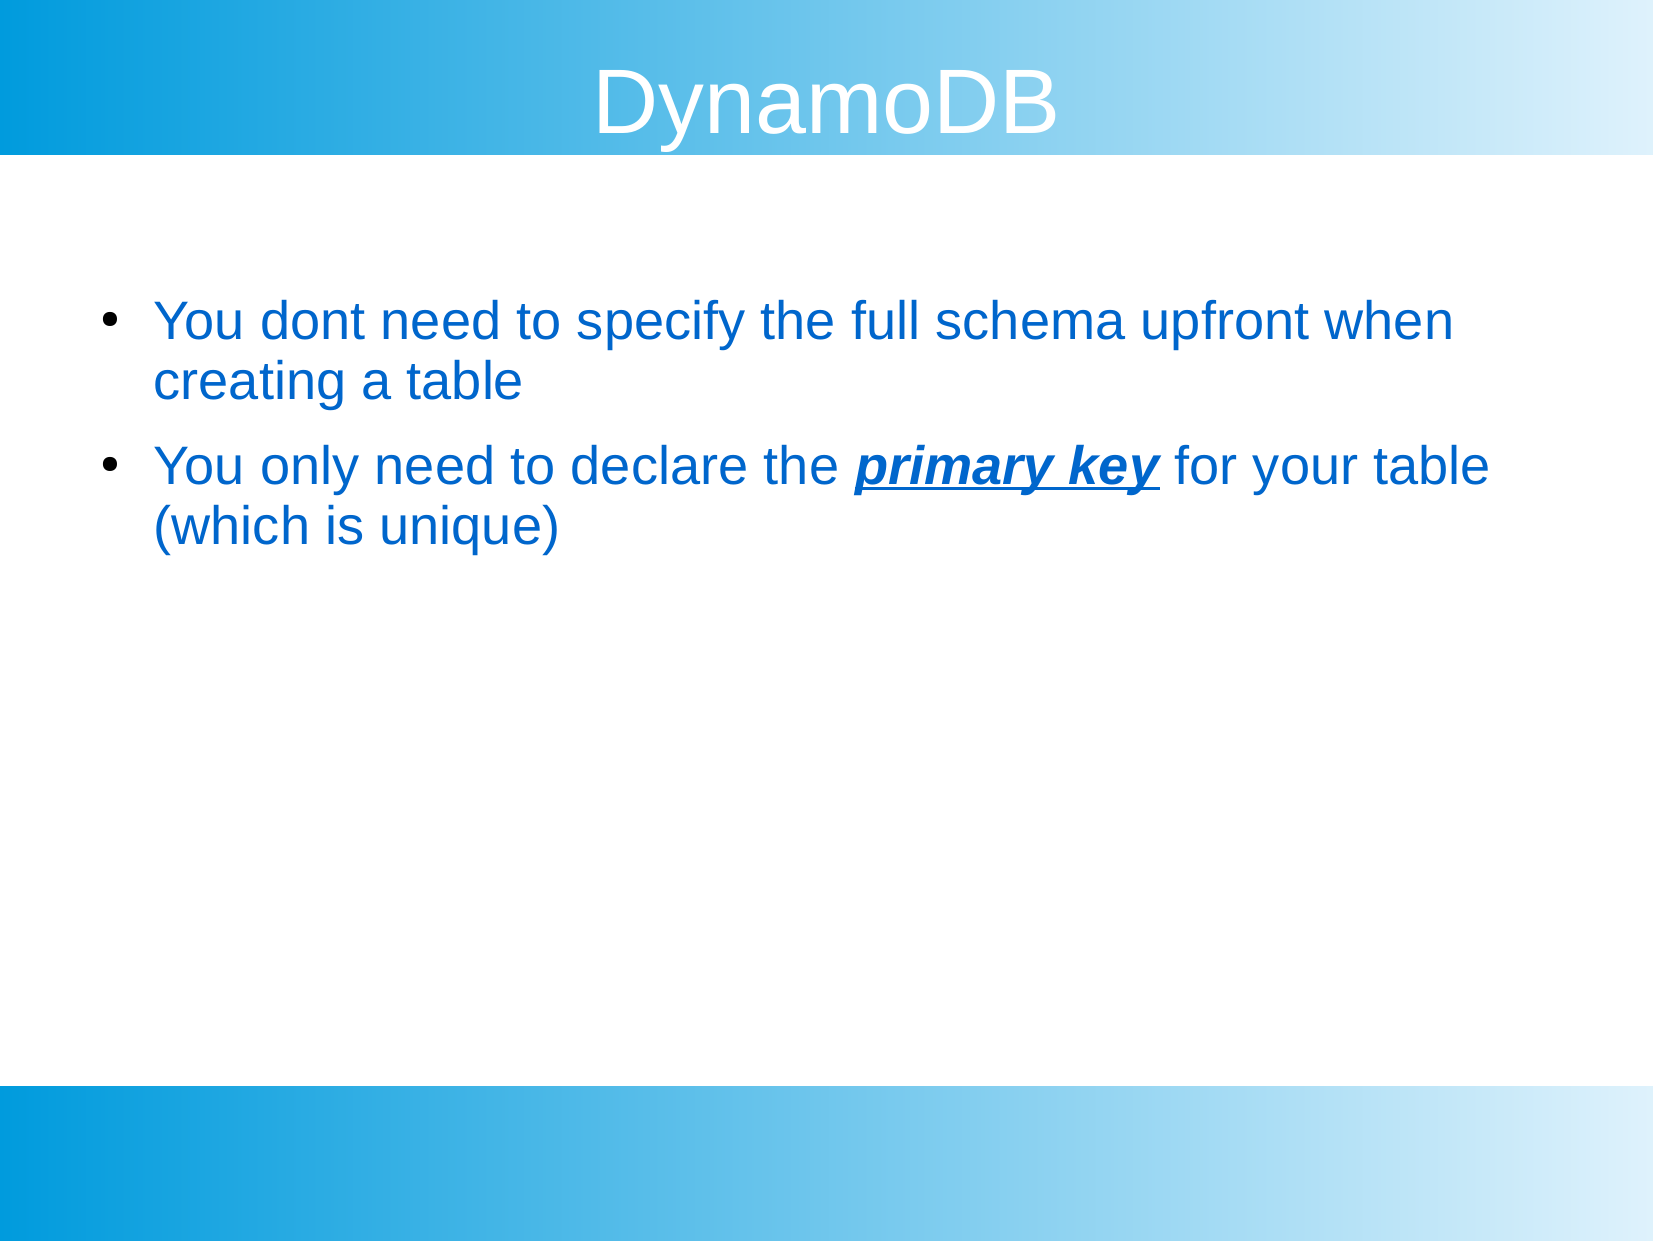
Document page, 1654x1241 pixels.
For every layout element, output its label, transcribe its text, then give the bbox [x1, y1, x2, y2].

list You dont need to specify the full schema upfront when creating a table You only need to declare the primary key for your table (which is unique) [82, 290, 1571, 1010]
title DynamoDB [82, 49, 1571, 155]
